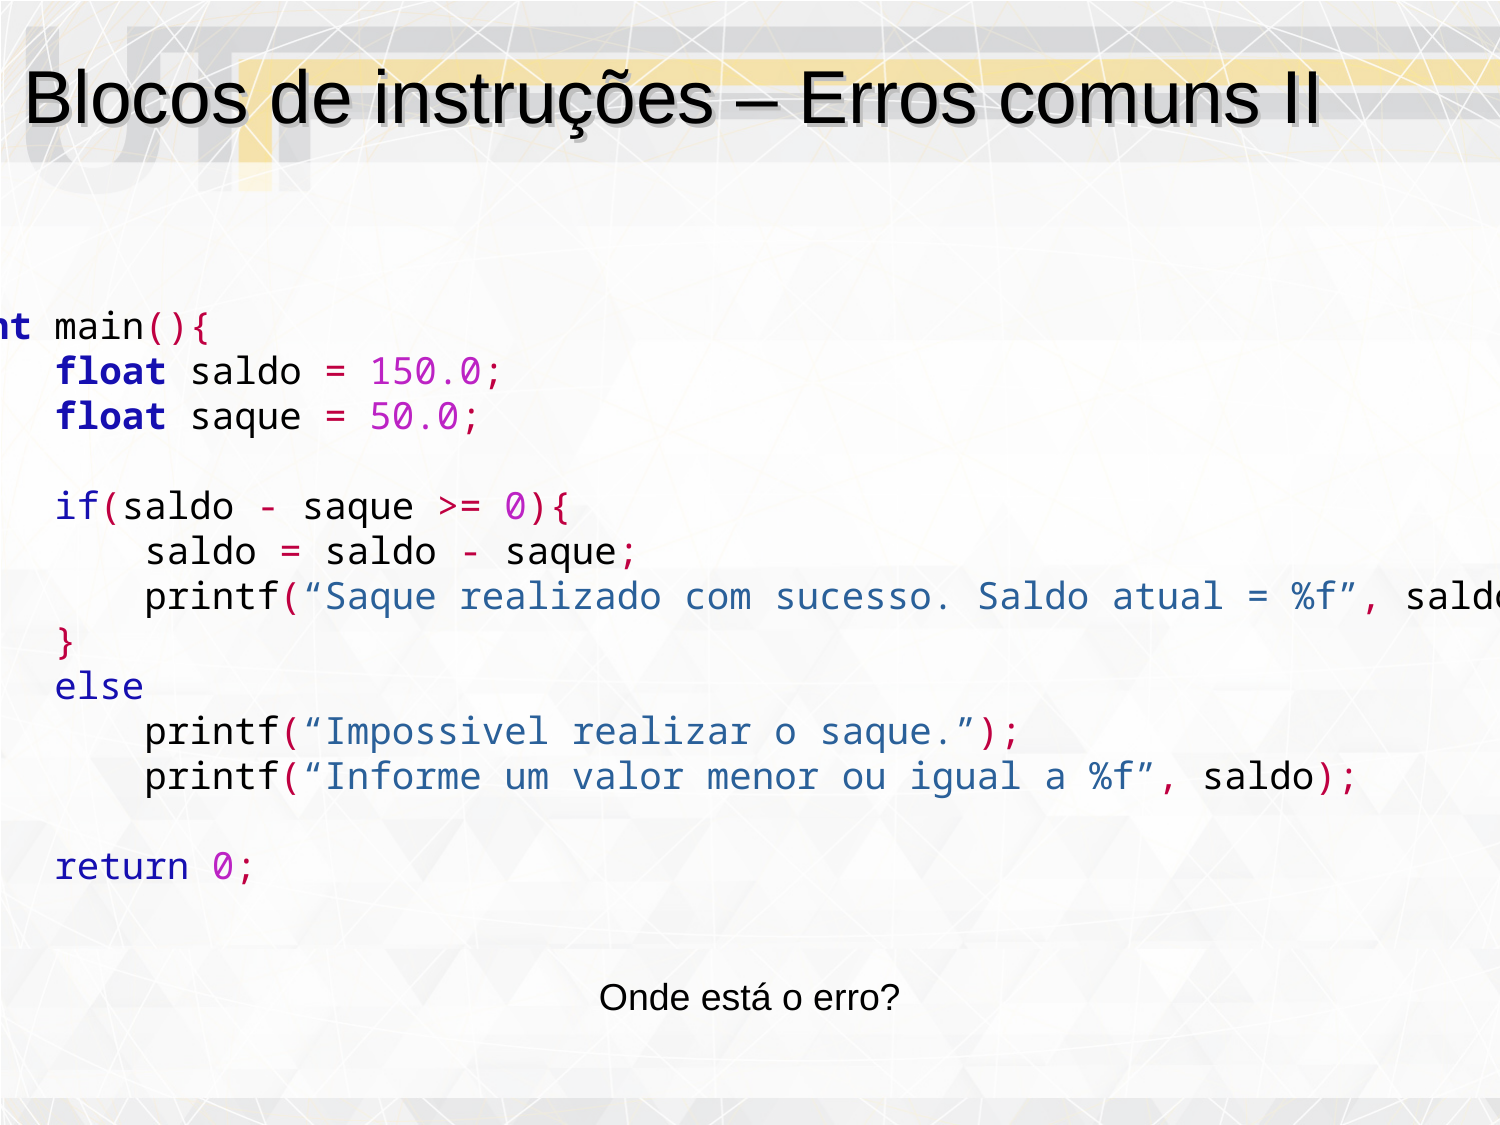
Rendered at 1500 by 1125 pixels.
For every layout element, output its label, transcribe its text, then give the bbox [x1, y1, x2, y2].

text_box int main(){ float saldo = 150.0; float saque = 50.0; if(saldo - saque >= 0){ saldo = saldo - saque; printf(“Saque realizado com sucesso. Saldo atual = %f”, saldo); } else printf(“Impossivel realizar o saque.”); printf(“Informe um valor menor ou igual a %f”, saldo); return 0; } [0, 294, 1500, 940]
text_box Onde está o erro? [584, 968, 916, 1026]
title Blocos de instruções – Erros comuns II [23, 18, 1489, 178]
